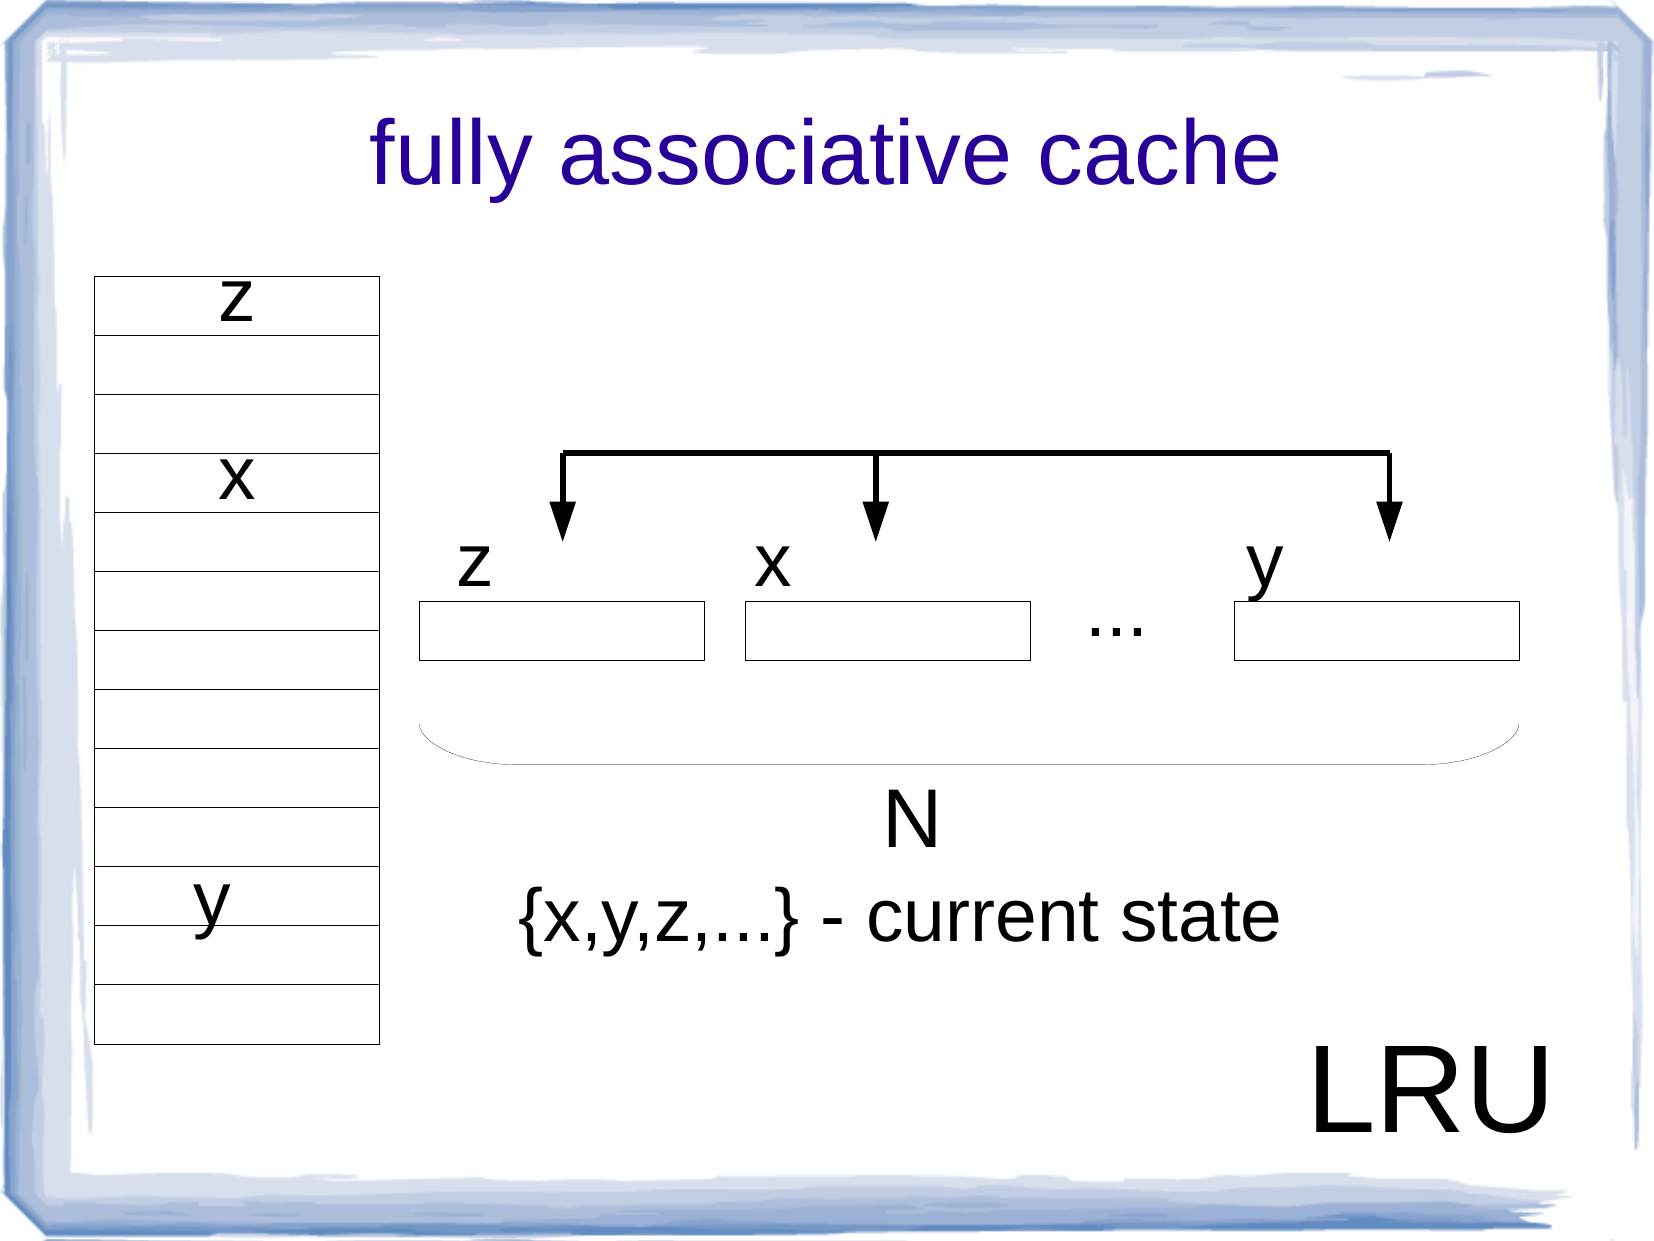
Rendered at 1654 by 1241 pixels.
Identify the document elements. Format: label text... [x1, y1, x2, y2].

chart [82, 254, 1571, 1074]
picture [0, 0, 1654, 1241]
text_box LRU [1291, 1011, 1571, 1167]
title fully associative cache [82, 49, 1571, 254]
